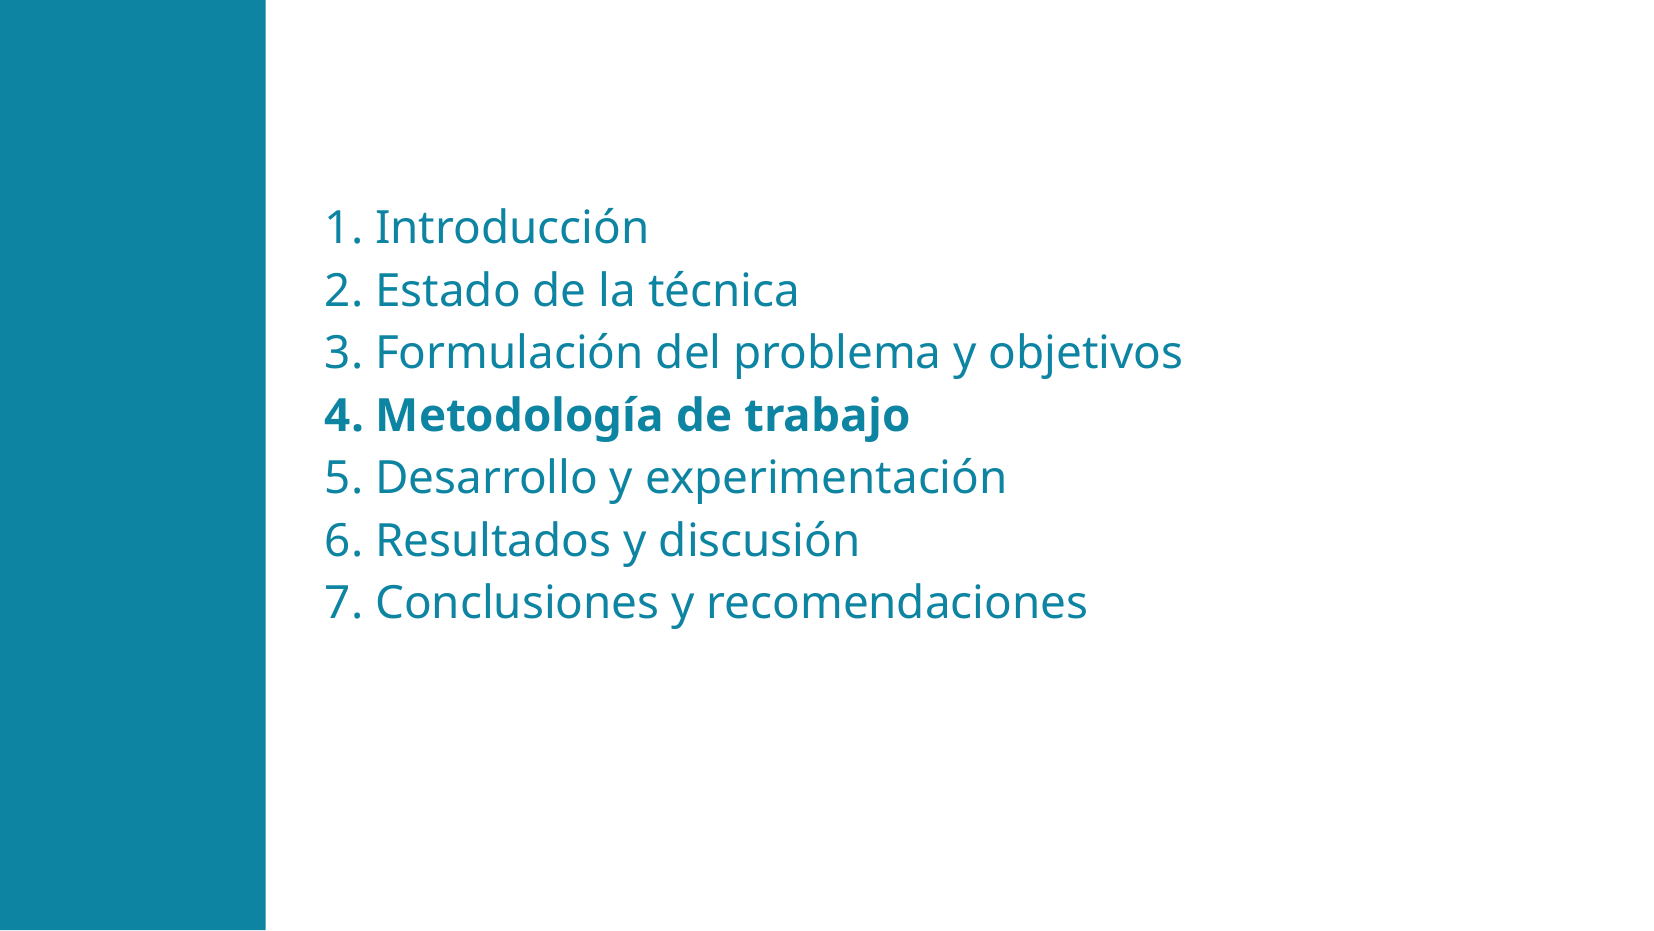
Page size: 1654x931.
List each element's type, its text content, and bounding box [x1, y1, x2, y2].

subtitle 1. Introducción 2. Estado de la técnica 3. Formulación del problema y objetivos 4. Metodología de trabajo 5. Desarrollo y experimentación 6. Resultados y discusión 7. Conclusiones y recomendaciones [324, 29, 1565, 798]
